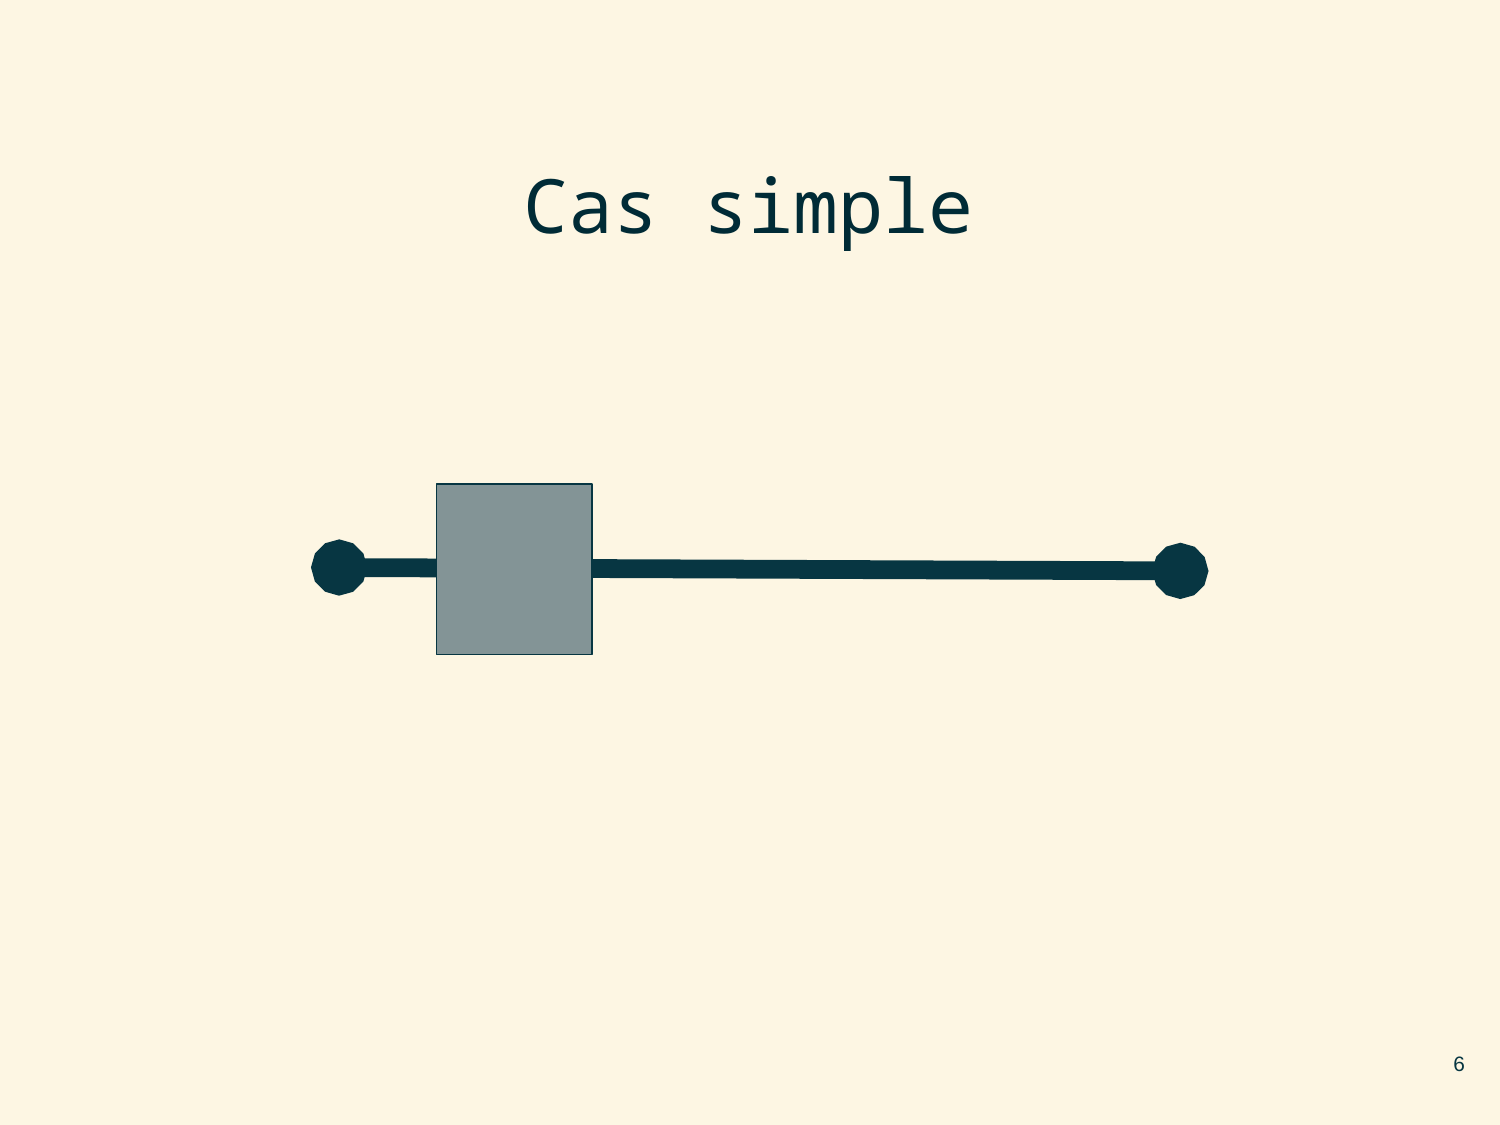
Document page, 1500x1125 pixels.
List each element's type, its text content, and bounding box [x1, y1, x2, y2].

text_box [436, 484, 592, 655]
slide_number <numéro> [1389, 1019, 1480, 1106]
title Cas simple [49, 111, 1447, 296]
